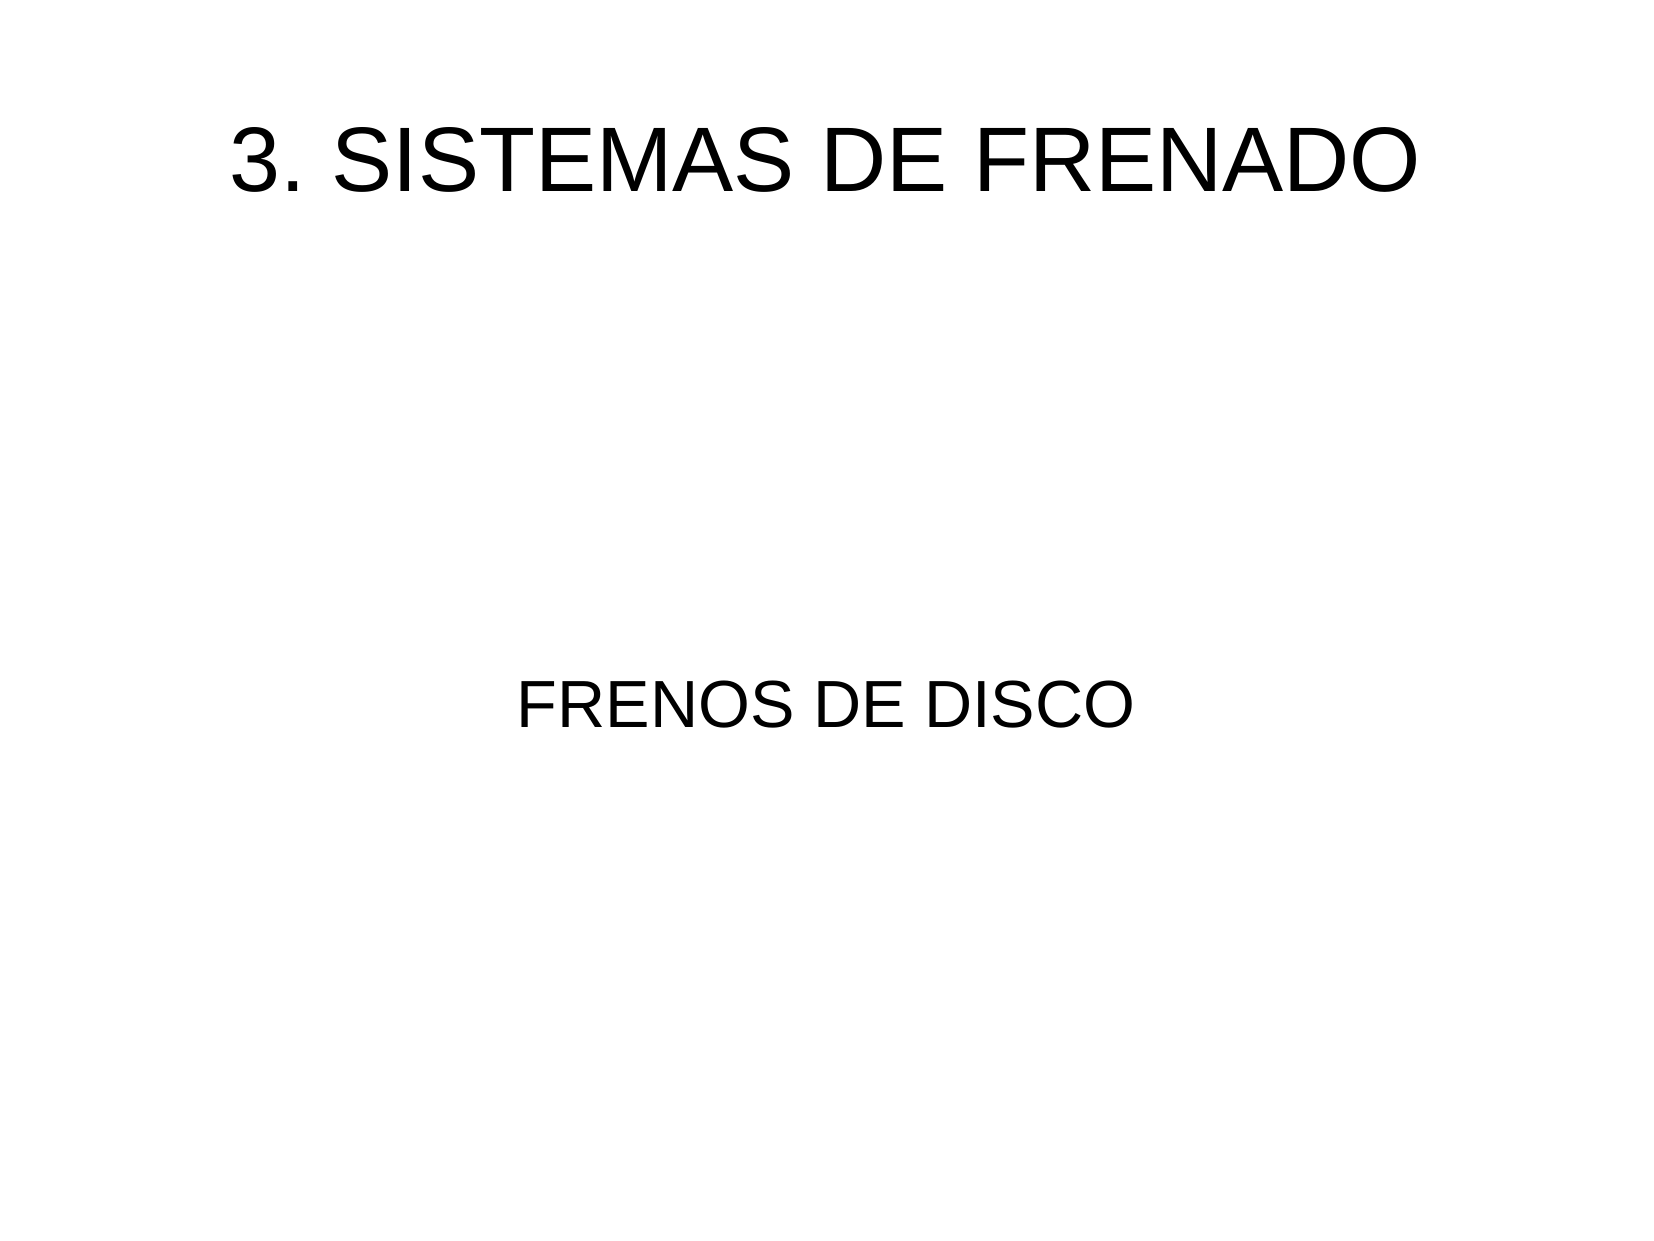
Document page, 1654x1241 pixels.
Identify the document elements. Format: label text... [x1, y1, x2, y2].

title 3. SISTEMAS DE FRENADO [82, 45, 1571, 260]
subtitle FRENOS DE DISCO [82, 297, 1571, 1102]
